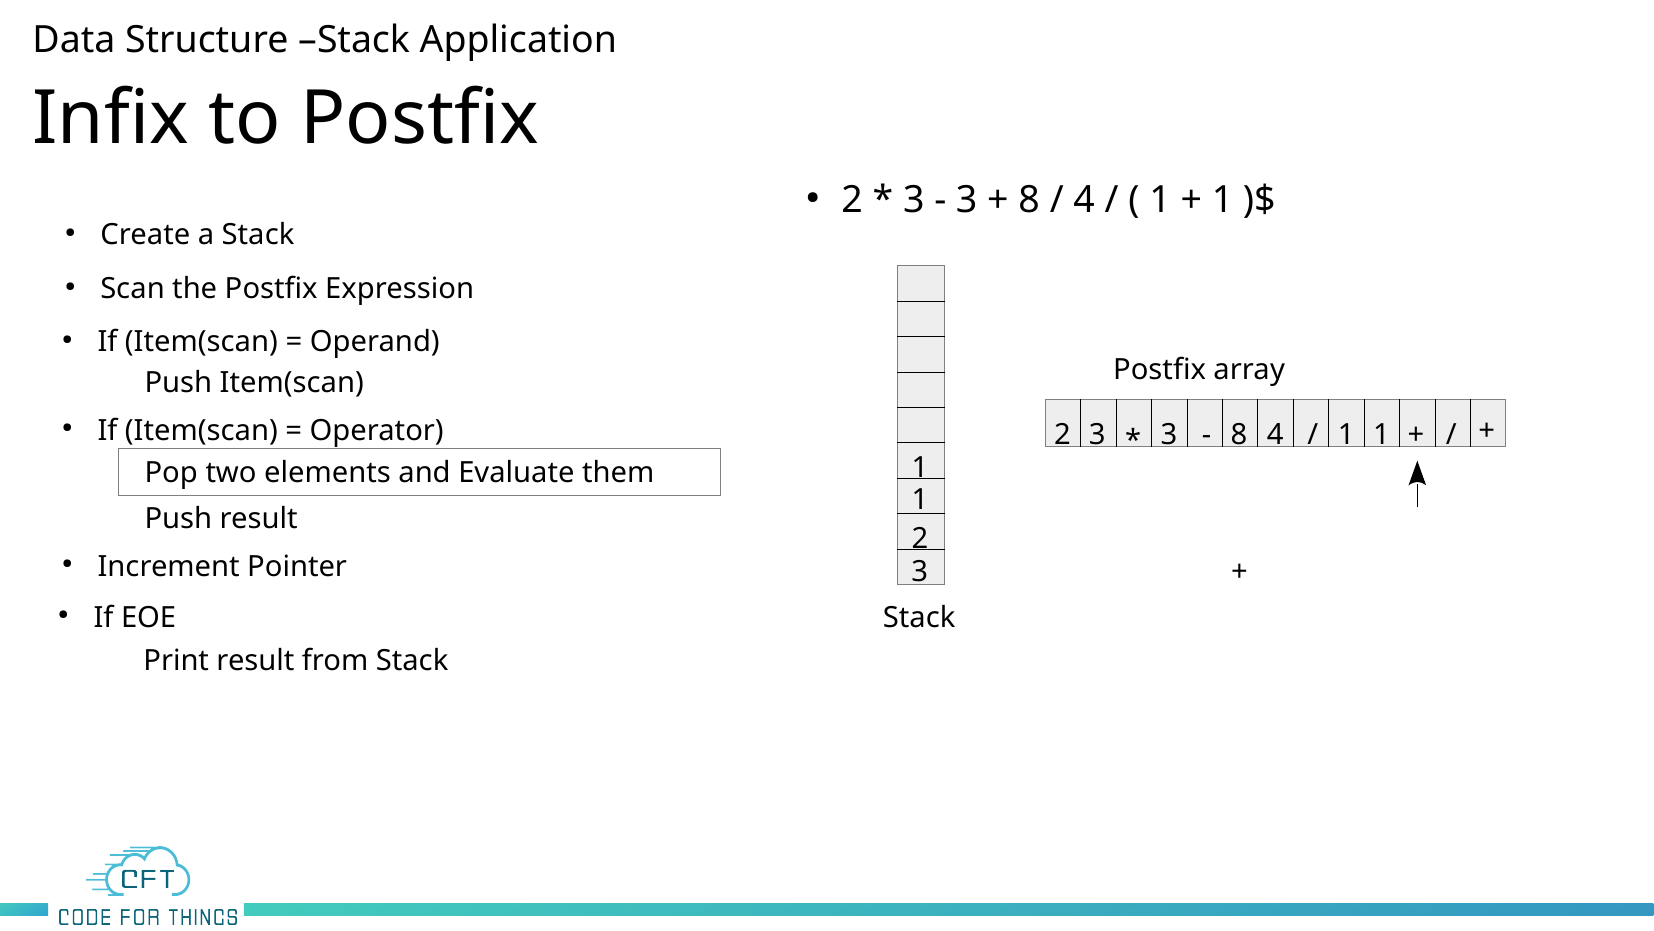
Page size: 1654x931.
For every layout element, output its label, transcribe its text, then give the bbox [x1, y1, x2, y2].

text_box Scan the Postfix Expression [50, 259, 537, 319]
text_box 3 [1074, 405, 1123, 455]
text_box 2 [1039, 405, 1074, 455]
text_box [1400, 399, 1435, 405]
text_box 3 [1145, 405, 1187, 455]
text_box 2 [896, 521, 945, 559]
text_box [897, 265, 945, 301]
text_box Stack [868, 588, 979, 638]
text_box * [1110, 411, 1159, 461]
text_box [897, 373, 945, 407]
text_box If EOE [43, 588, 375, 638]
text_box 1 [896, 489, 945, 521]
text_box 1 [1372, 405, 1407, 455]
text_box 1 [1341, 405, 1372, 455]
picture [59, 846, 237, 925]
text_box Pop two elements and Evaluate them [94, 443, 709, 502]
text_box / [1292, 405, 1341, 455]
text_box Increment Pointer [47, 537, 621, 597]
text_box Push Item(scan) [94, 373, 426, 401]
text_box Push result [94, 490, 426, 550]
text_box 2 * 3 - 3 + 8 / 4 / ( 1 + 1 )$ [791, 165, 1377, 225]
text_box / [1431, 405, 1471, 455]
text_box [1117, 399, 1151, 411]
text_box [1081, 399, 1116, 405]
text_box [1329, 399, 1364, 405]
text_box + [1463, 401, 1518, 451]
text_box Print result from Stack [93, 631, 615, 691]
text_box [897, 302, 945, 336]
text_box 1 [896, 439, 945, 489]
text_box If (Item(scan) = Operand) [47, 312, 491, 373]
text_box [1188, 399, 1222, 405]
text_box Postfix array [1098, 340, 1312, 390]
text_box If (Item(scan) = Operator) [47, 401, 496, 461]
text_box 3 [896, 559, 945, 593]
text_box [1152, 399, 1187, 405]
text_box [1258, 399, 1293, 405]
text_box [1294, 399, 1328, 405]
text_box - [1187, 405, 1236, 455]
text_box [1045, 399, 1080, 405]
text_box [1223, 399, 1257, 405]
text_box 4 [1252, 405, 1292, 455]
text_box [1436, 399, 1470, 405]
text_box Create a Stack [50, 206, 355, 266]
text_box + [1407, 405, 1431, 455]
text_box 8 [1236, 405, 1252, 455]
text_box + [1216, 543, 1271, 593]
text_box [897, 408, 945, 439]
text_box [897, 337, 945, 372]
text_box [1365, 399, 1399, 405]
text_box [709, 448, 721, 496]
title Data Structure –Stack Application Infix to Postfix [32, 12, 1536, 166]
